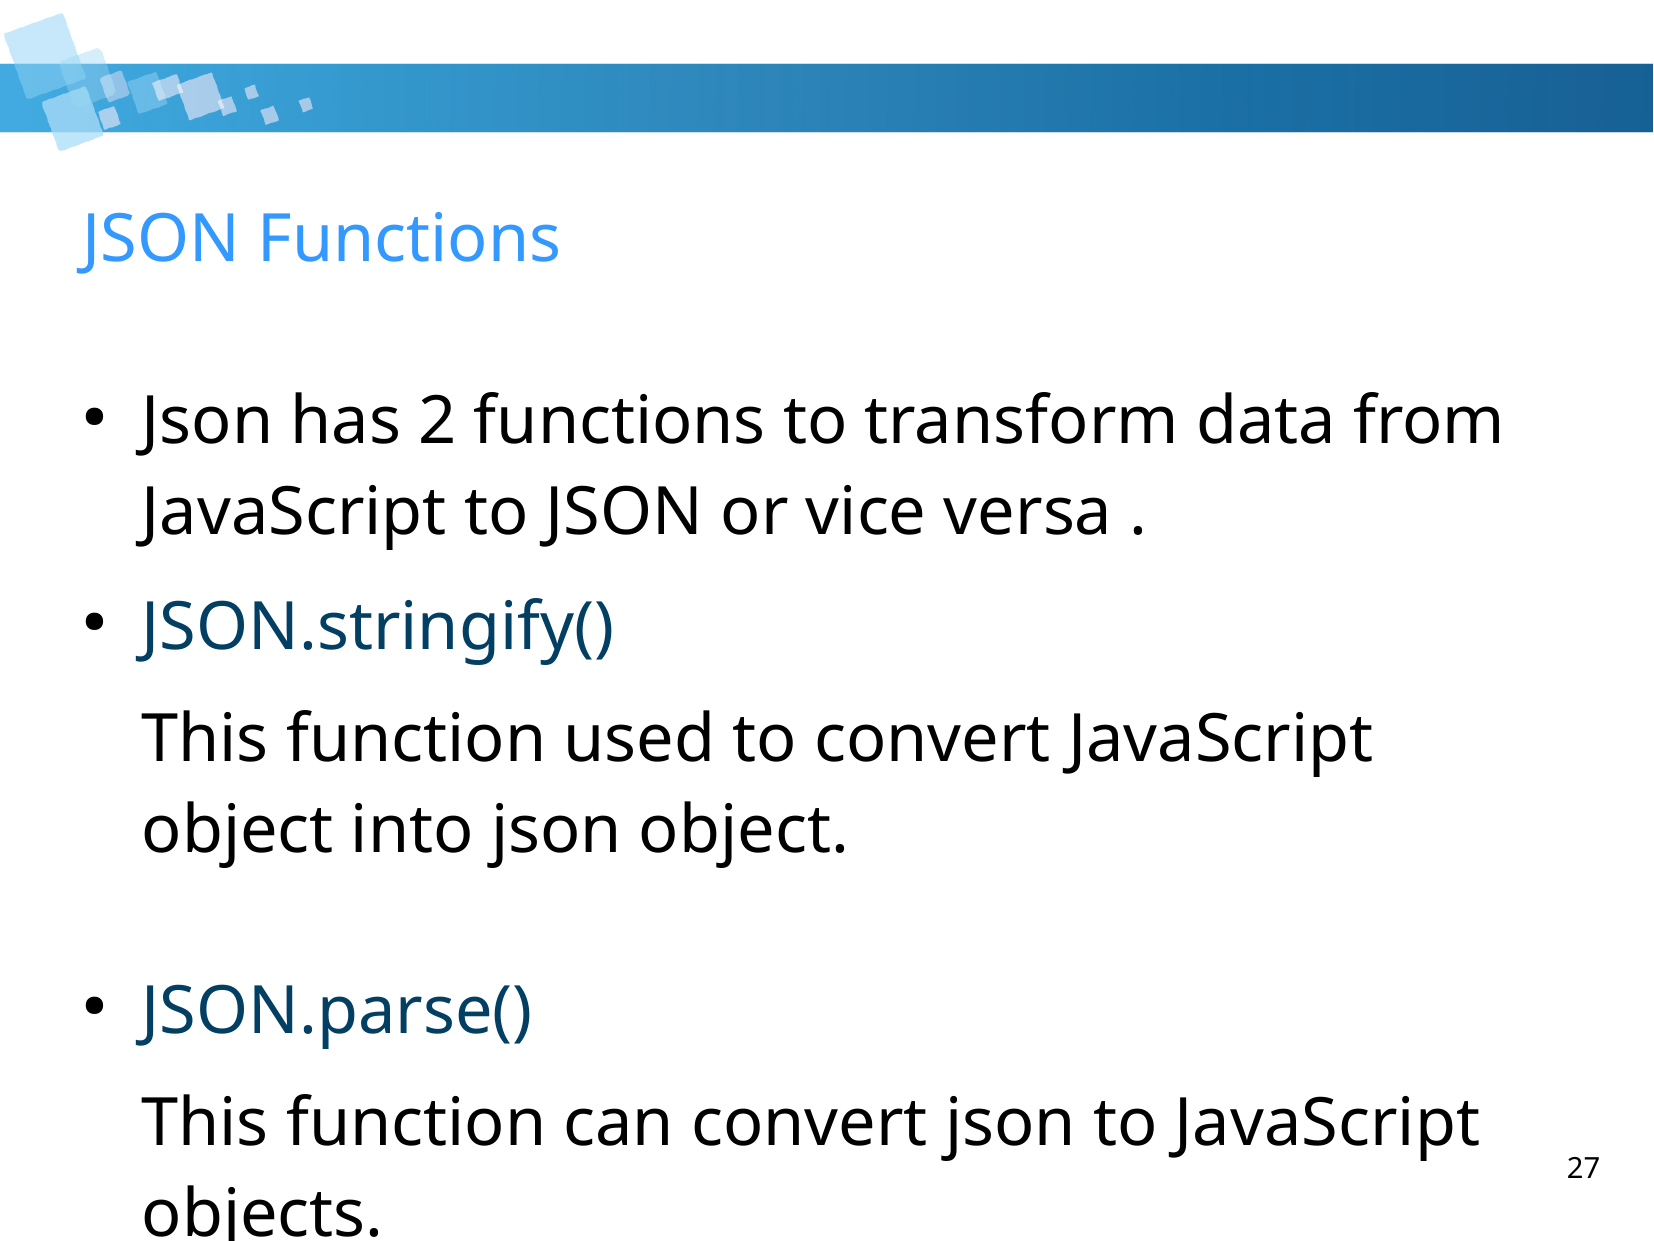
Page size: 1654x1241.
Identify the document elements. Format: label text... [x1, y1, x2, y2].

subtitle Json has 2 functions to transform data from JavaScript to JSON or vice versa . JSON.stringify() This function used to convert JavaScript object into json object. JSON.parse() This function can convert json to JavaScript objects. [82, 372, 1571, 1241]
picture [0, 0, 1653, 1238]
picture [1571, 1159, 1578, 1172]
title JSON Functions [82, 131, 1571, 340]
